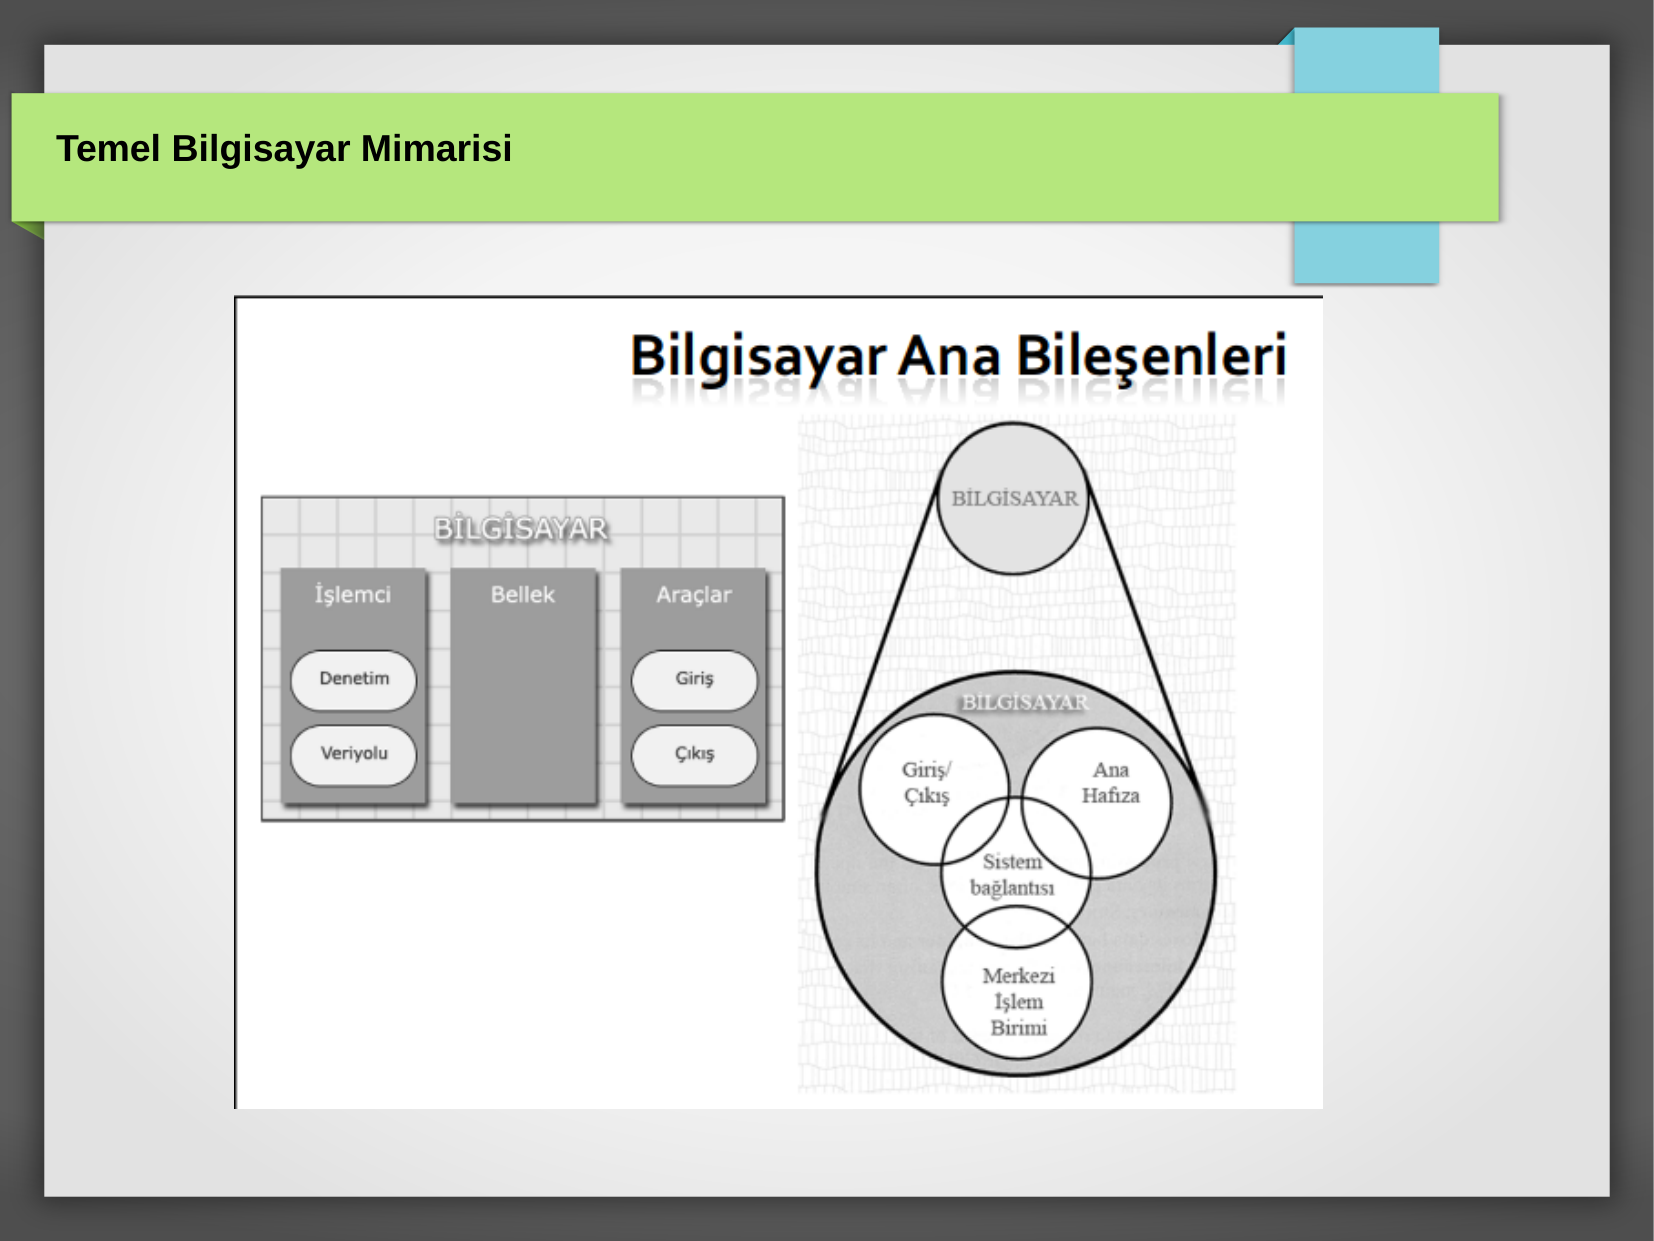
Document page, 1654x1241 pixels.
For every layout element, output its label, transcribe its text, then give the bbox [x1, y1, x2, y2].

text_box Temel Bilgisayar Mimarisi [41, 120, 1134, 220]
picture [0, 0, 1654, 1241]
